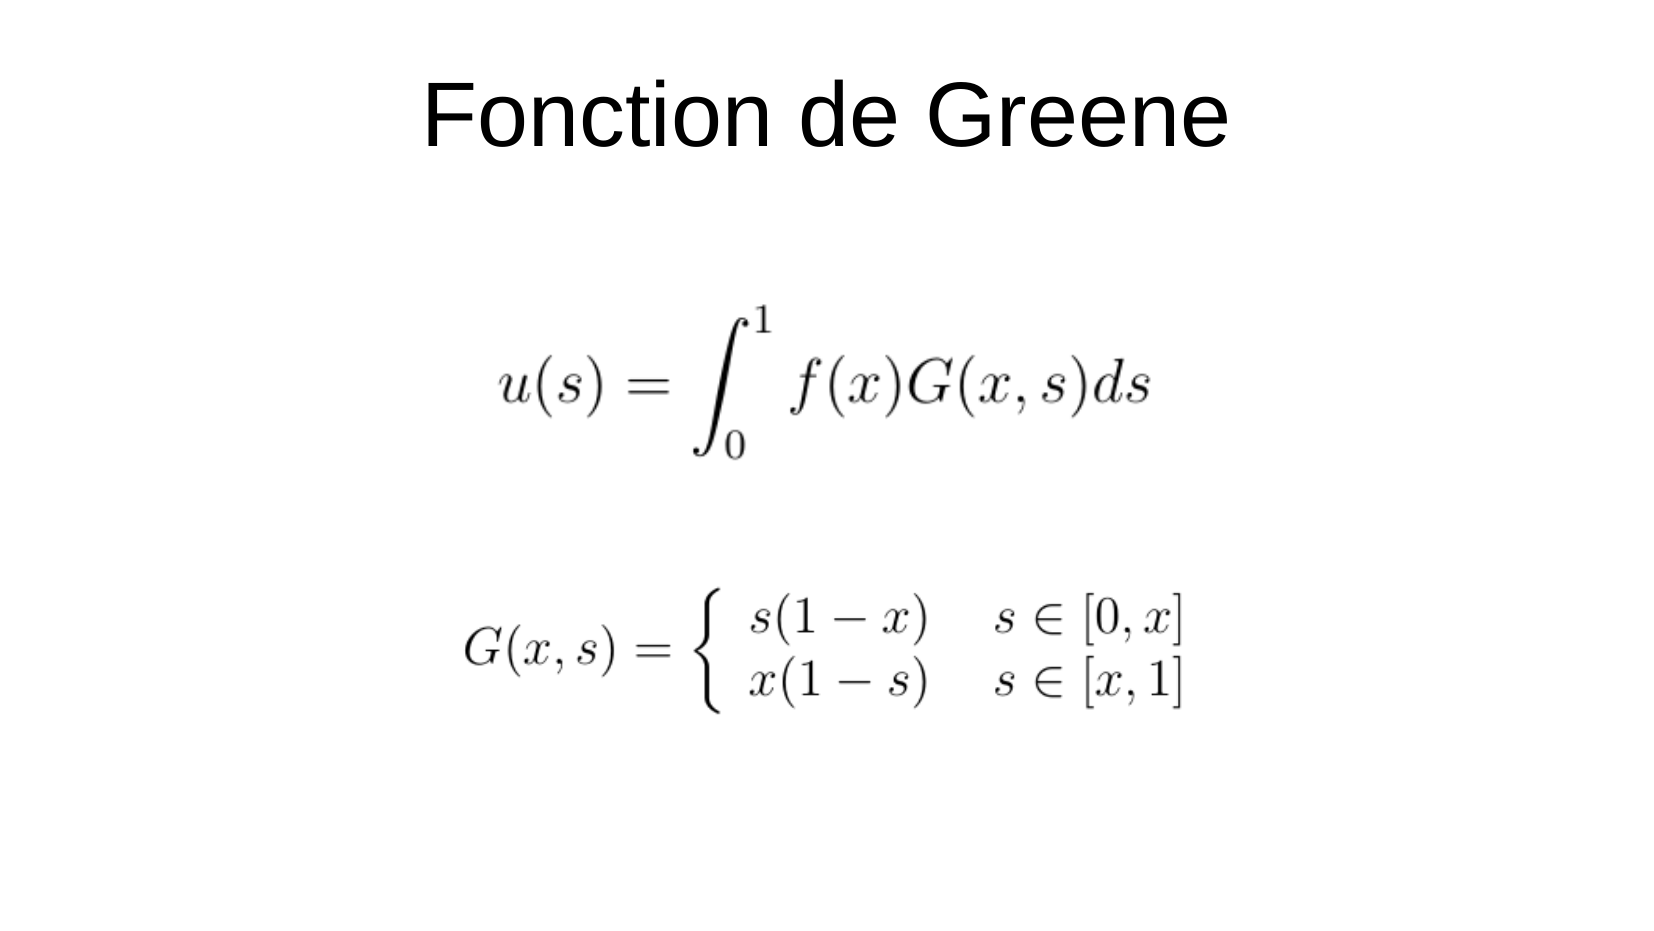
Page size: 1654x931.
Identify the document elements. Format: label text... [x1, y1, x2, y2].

title Fonction de Greene [82, 37, 1571, 193]
picture [450, 562, 1238, 730]
picture [485, 262, 1201, 509]
